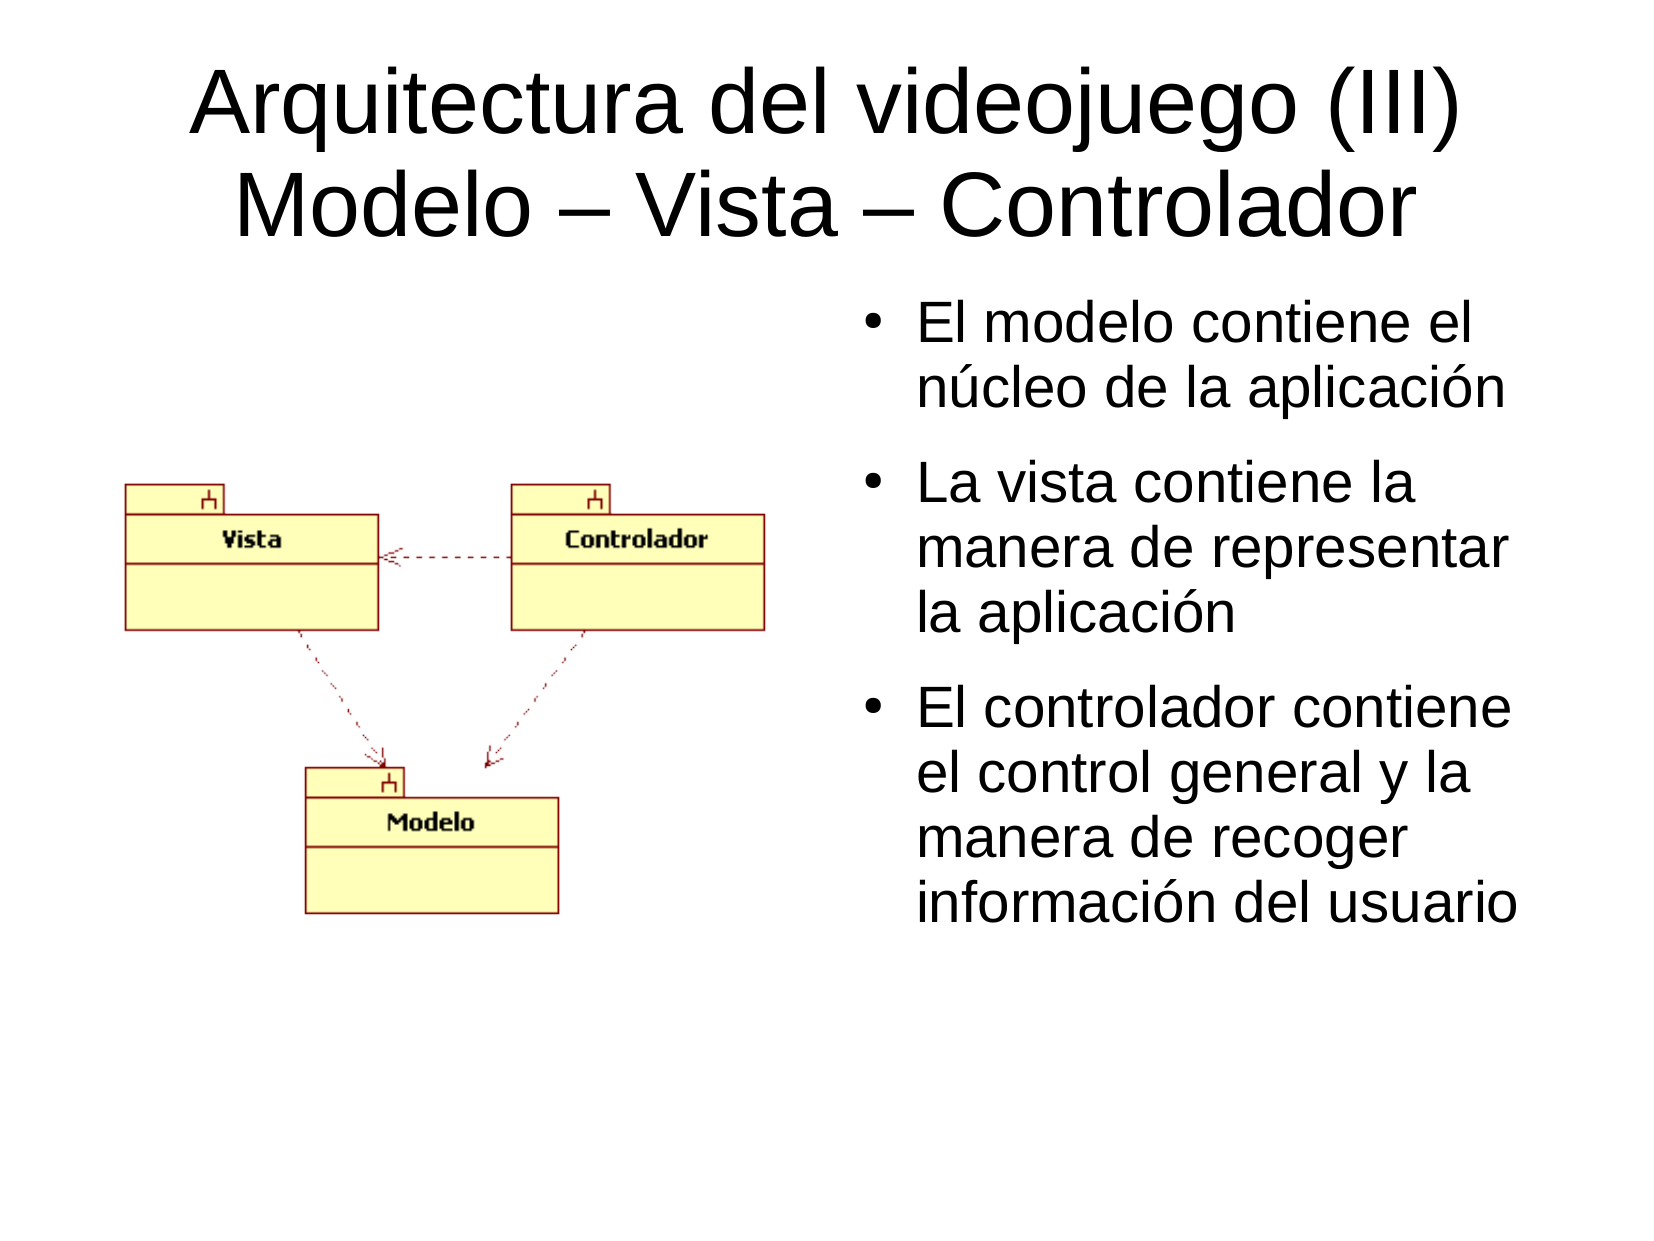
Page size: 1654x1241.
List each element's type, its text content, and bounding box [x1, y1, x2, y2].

list El modelo contiene el núcleo de la aplicación La vista contiene la manera de representar la aplicación El controlador contiene el control general y la manera de recoger información del usuario [845, 290, 1572, 1094]
title Arquitectura del videojuego (III) Modelo – Vista – Controlador [82, 50, 1571, 256]
picture [82, 441, 809, 958]
